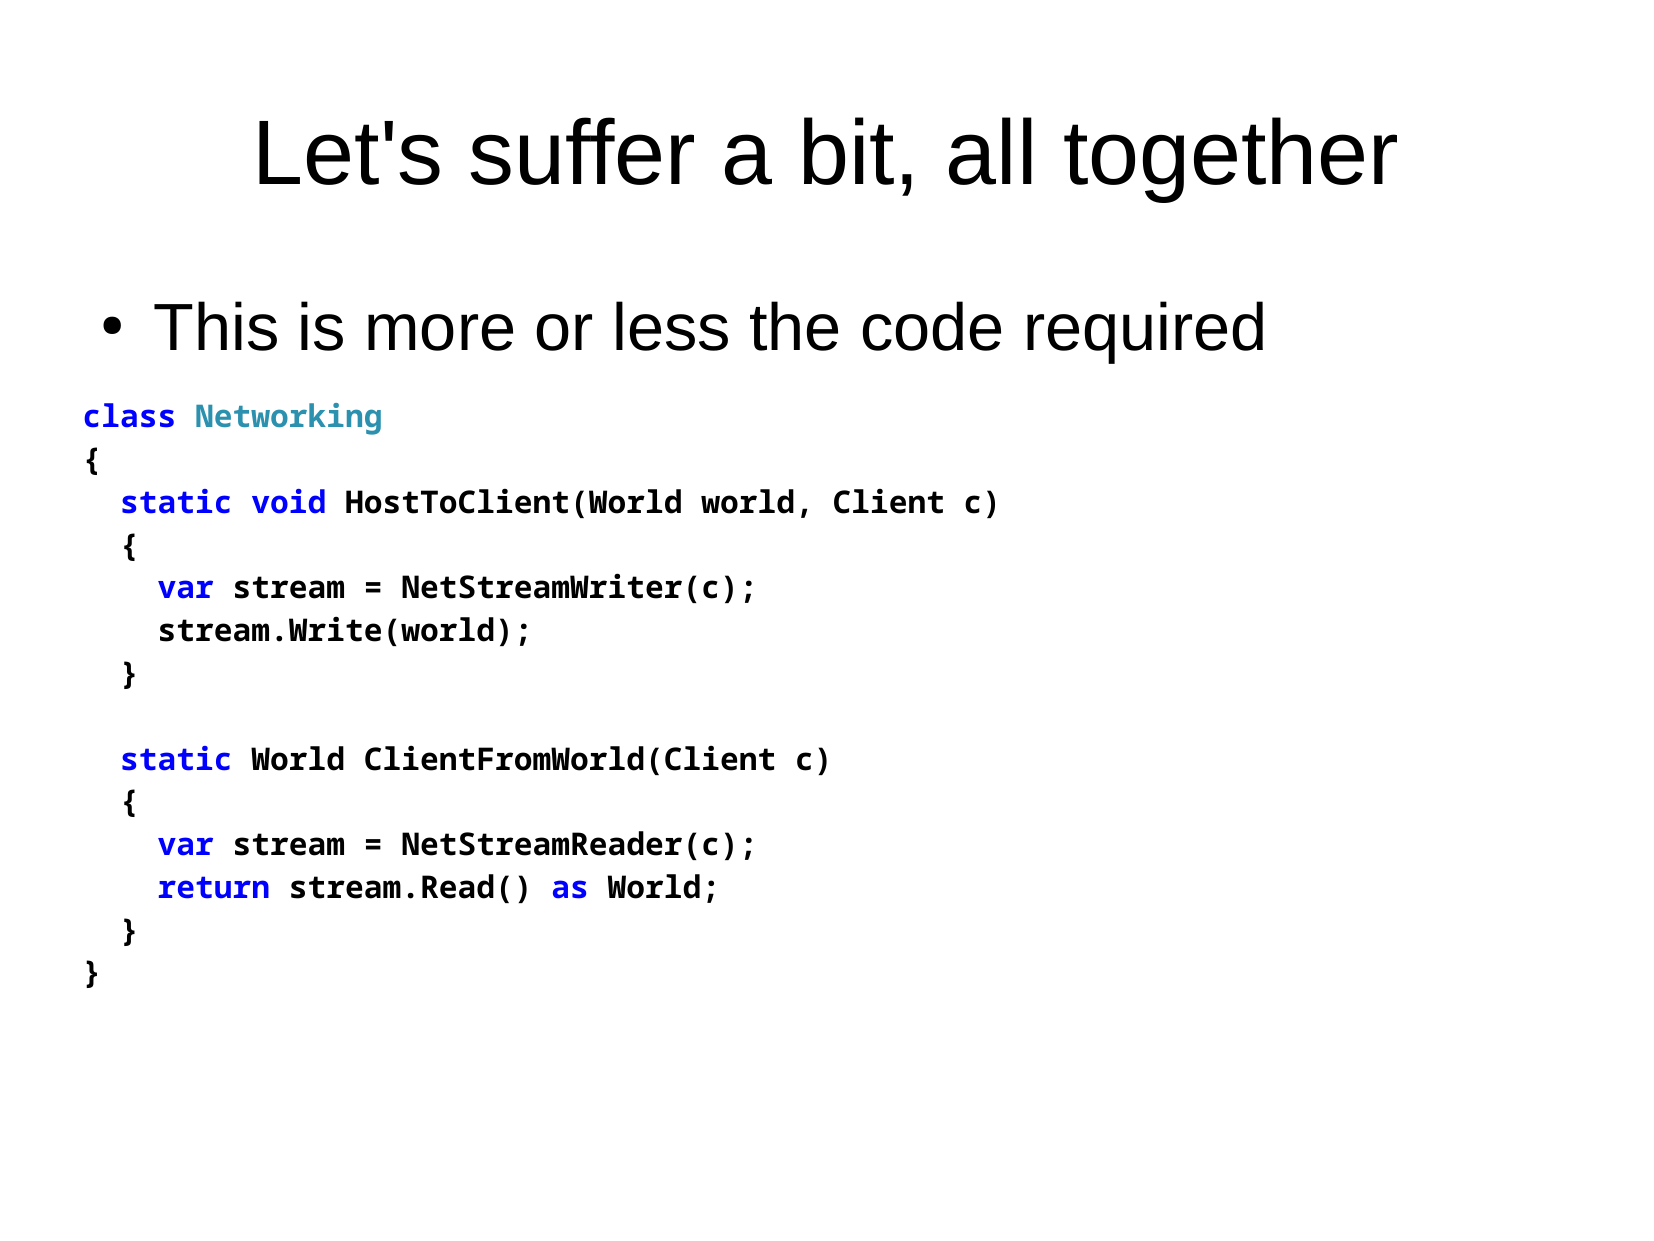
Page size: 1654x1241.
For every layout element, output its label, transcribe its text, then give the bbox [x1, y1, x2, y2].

title Let's suffer a bit, all together [82, 49, 1571, 257]
list This is more or less the code required class Networking { static void HostToClient(World world, Client c) { var stream = NetStreamWriter(c); stream.Write(world); } static World ClientFromWorld(Client c) { var stream = NetStreamReader(c); return stream.Read() as World; } } [82, 290, 1571, 1109]
